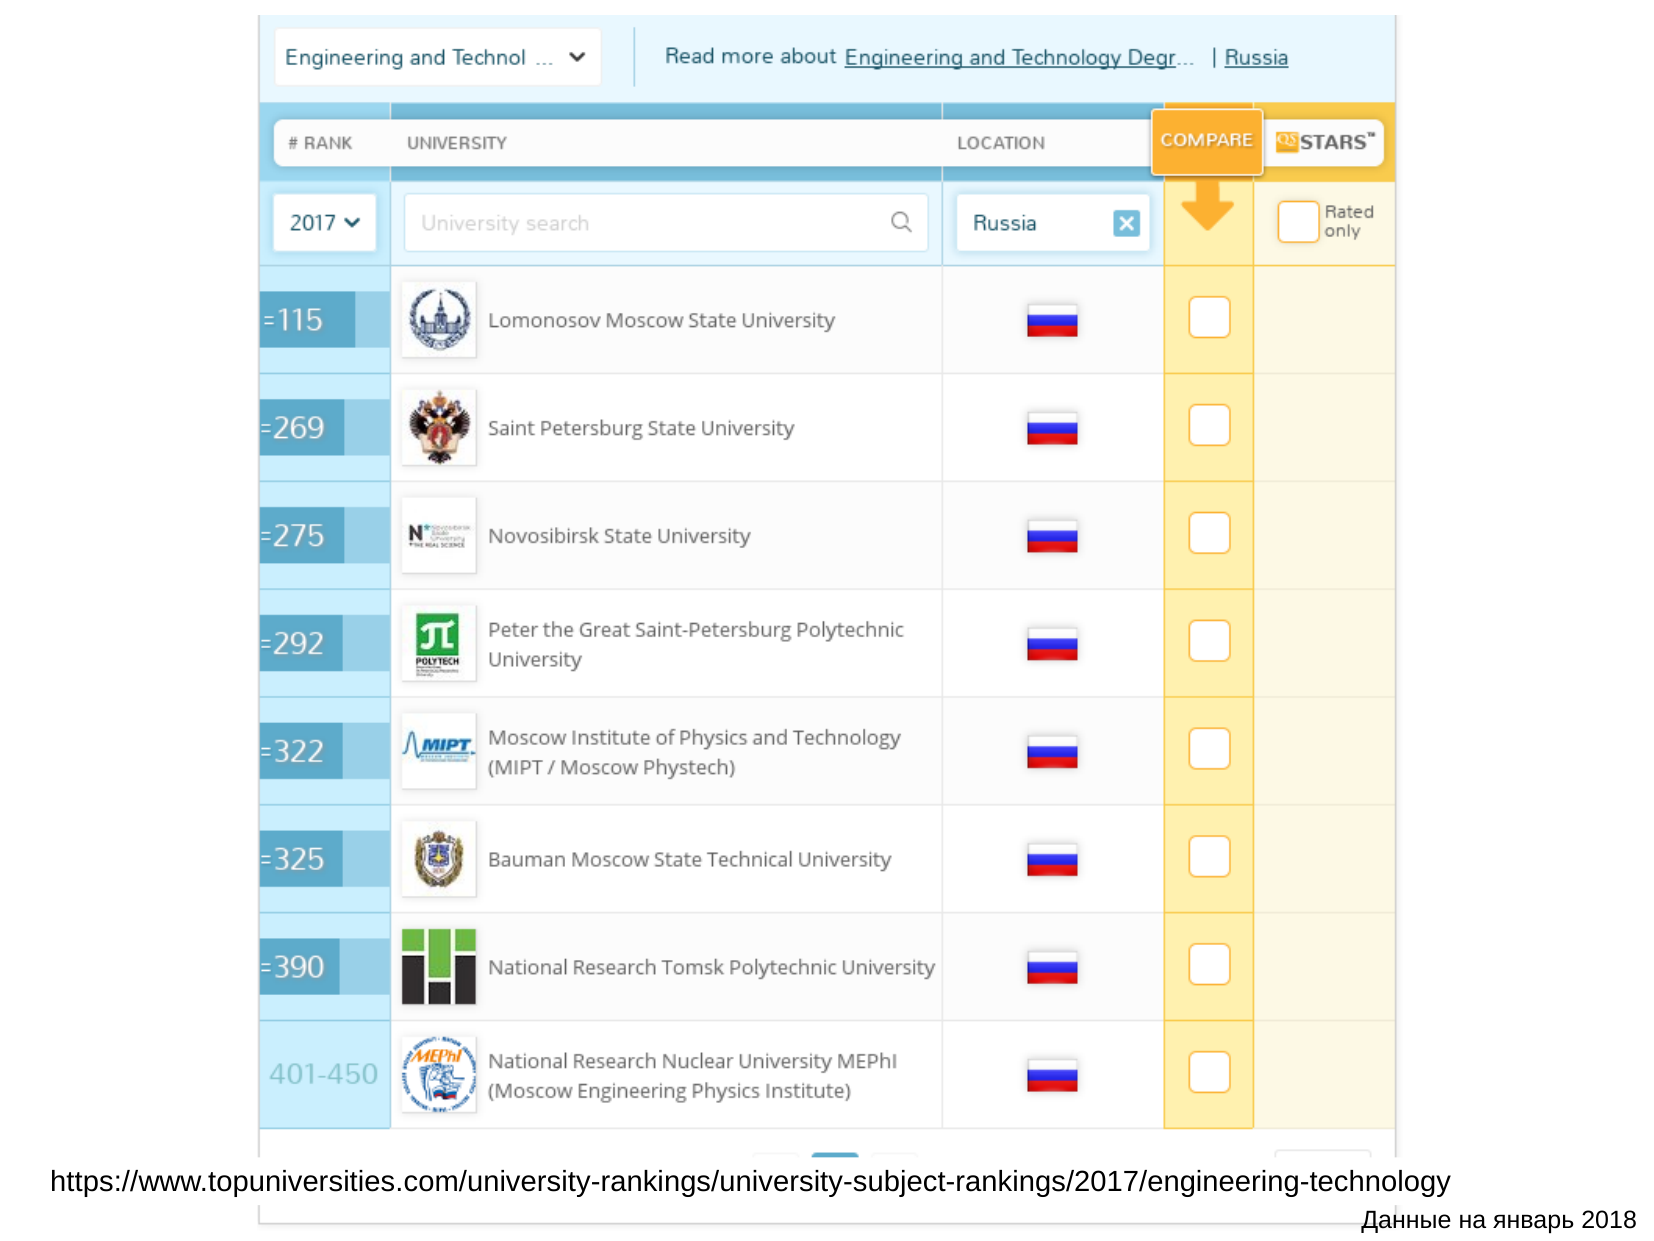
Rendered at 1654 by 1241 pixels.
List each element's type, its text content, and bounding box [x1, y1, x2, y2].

picture [257, 15, 1403, 1157]
picture [257, 1206, 1346, 1231]
text_box Данные на январь 2018 [1346, 1198, 1654, 1241]
text_box https://www.topuniversities.com/university-rankings/university-subject-rankings/2017/engineering-technology [35, 1157, 1595, 1206]
